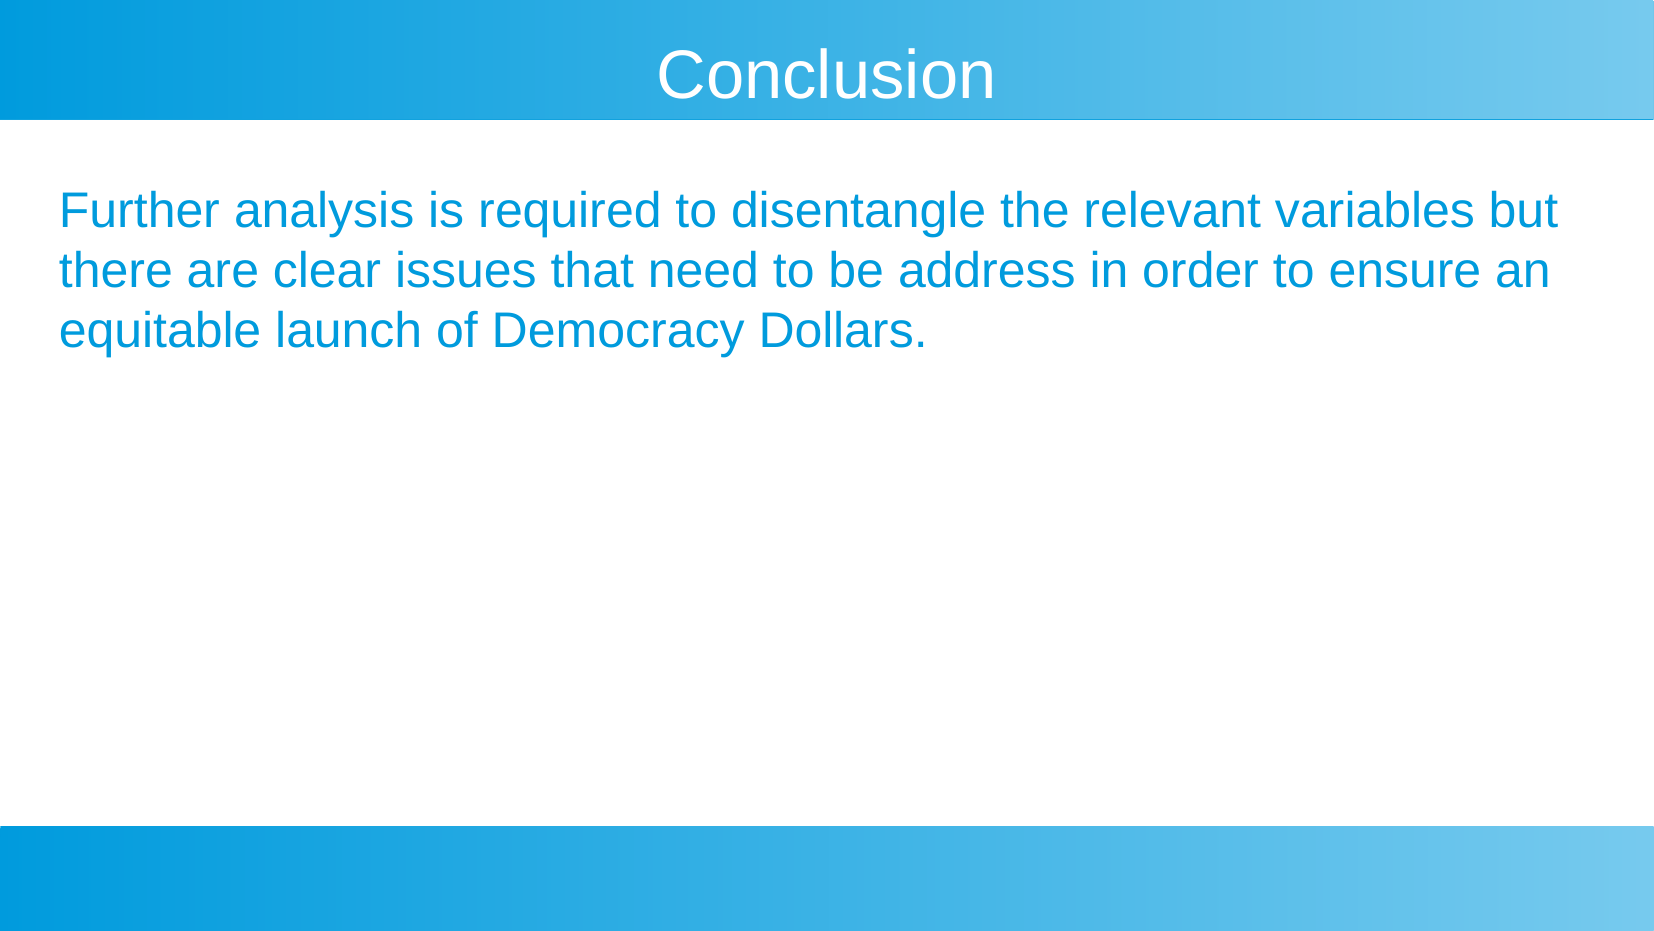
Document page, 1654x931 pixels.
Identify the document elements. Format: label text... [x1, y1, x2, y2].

list Further analysis is required to disentangle the relevant variables but there are clear issues that need to be address in order to ensure an equitable launch of Democracy Dollars. [59, 177, 1595, 768]
title Conclusion [59, 29, 1595, 108]
